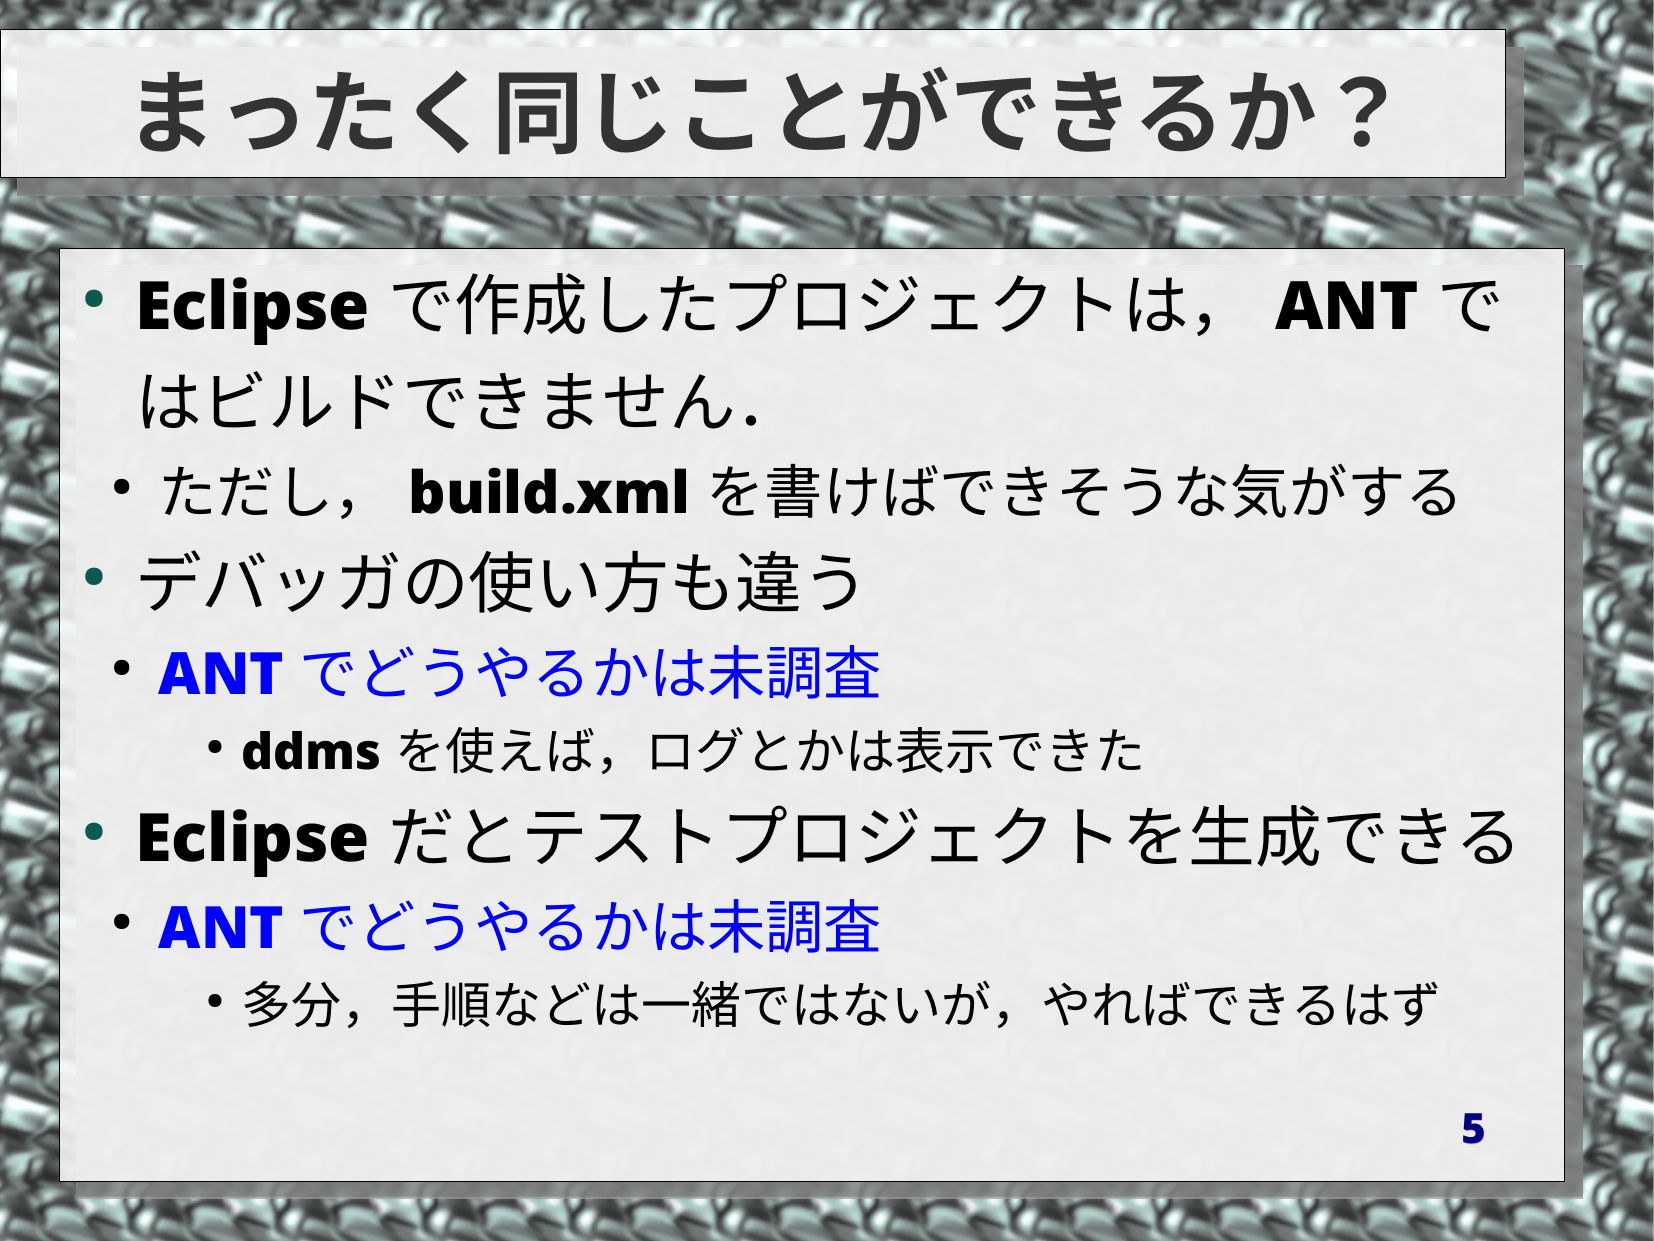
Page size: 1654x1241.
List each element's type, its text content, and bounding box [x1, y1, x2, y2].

title まったく同じことができるか？ [29, 37, 1506, 176]
picture [0, 0, 1654, 1241]
list Eclipseで作成したプロジェクトは，ANTではビルドできません． ただし，build.xmlを書けばできそうな気がする デバッガの使い方も違う ANTでどうやるかは未調査 ddmsを使えば，ログとかは表示できた Eclipseだとテストプロジェクトを生成できる ANTでどうやるかは未調査 多分，手順などは一緒ではないが，やればできるはず [64, 252, 1565, 1137]
